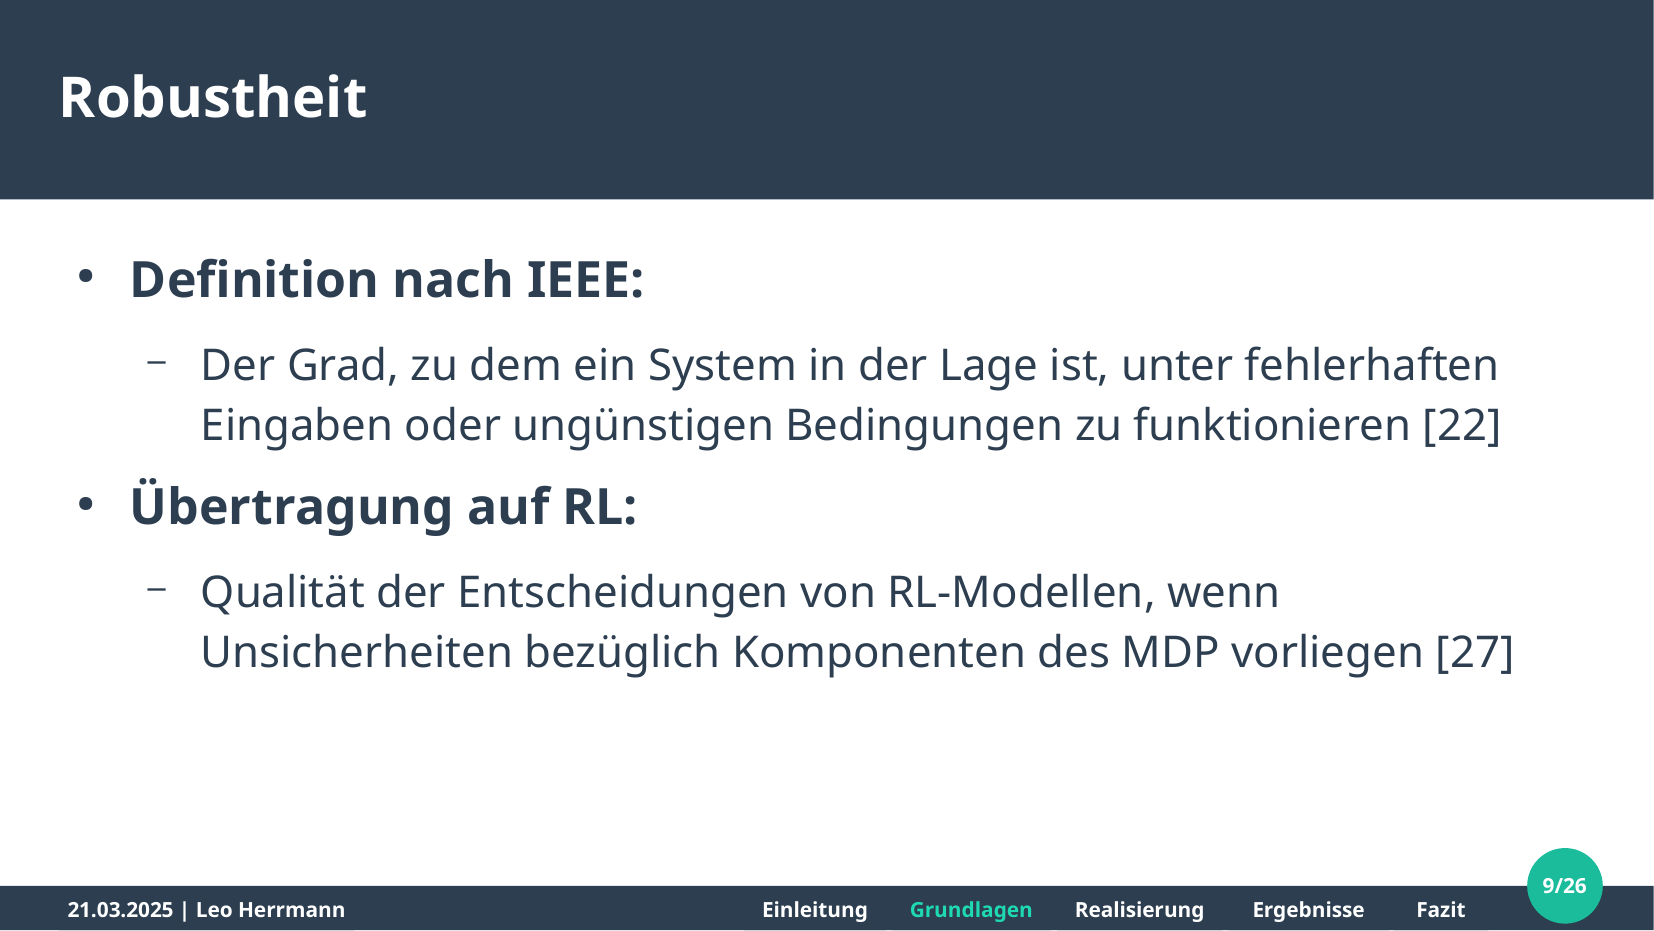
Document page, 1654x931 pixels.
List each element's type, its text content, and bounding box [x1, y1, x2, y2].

text_box Realisierung [1057, 888, 1223, 931]
title Robustheit [59, 37, 1595, 156]
text_box Einleitung [744, 888, 886, 931]
list Definition nach IEEE: Der Grad, zu dem ein System in der Lage ist, unter fehlerhaften Eingaben oder ungünstigen Bedingungen zu funktionieren [22] Übertragung auf RL: Qualität der Entscheidungen von RL-Modellen, wenn Unsicherheiten bezüglich Komponenten des MDP vorliegen [27] [59, 243, 1595, 827]
text_box Ergebnisse [1228, 888, 1389, 931]
text_box Fazit [1393, 888, 1489, 931]
text_box Grundlagen [891, 888, 1052, 931]
